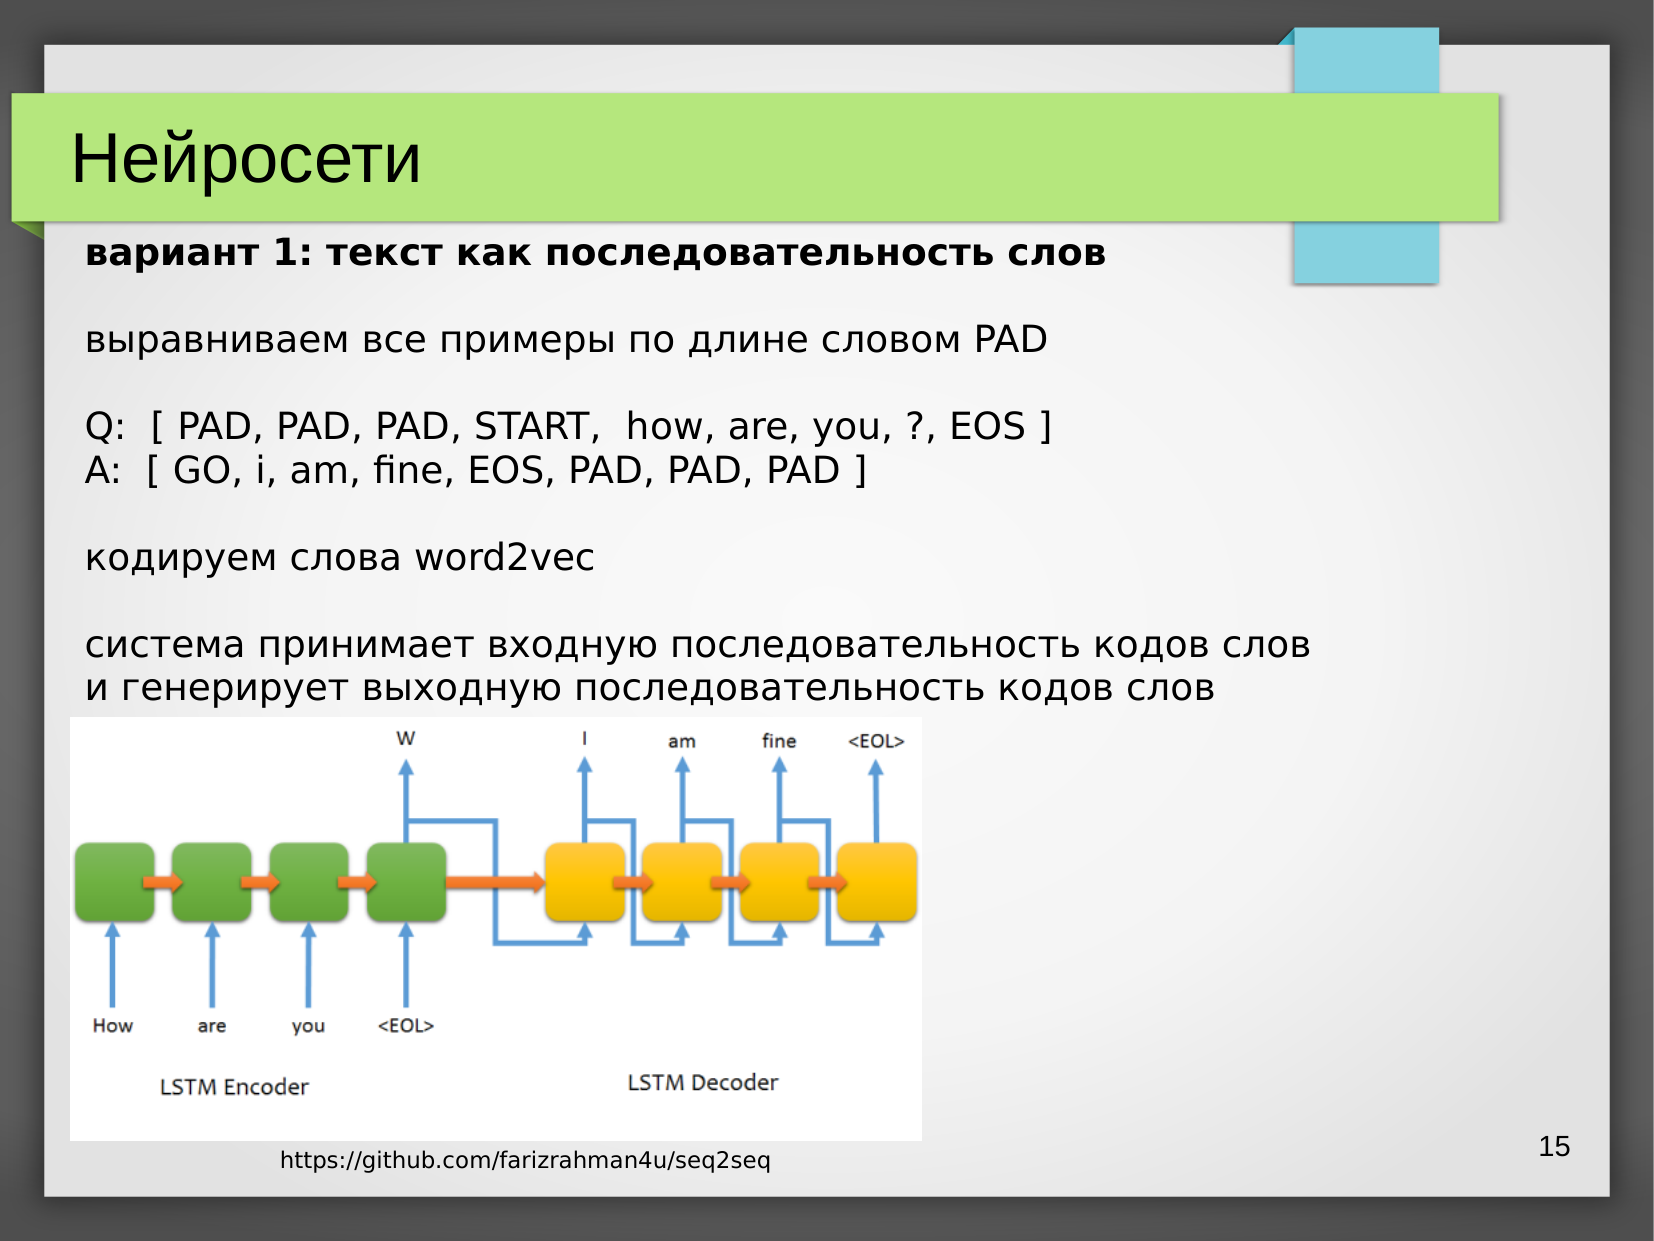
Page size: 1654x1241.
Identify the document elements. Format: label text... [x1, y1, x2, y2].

text_box вариант 1: текст как последовательность слов выравниваем все примеры по длине словом PAD Q: [ PAD, PAD, PAD, START, how, are, you, ?, EOS ] A: [ GO, i, am, fine, EOS, PAD, PAD, PAD ] кодируем слова word2vec система принимает входную последовательность кодов слов и генерирует выходную последовательность кодов слов [69, 223, 1381, 718]
picture [0, 0, 1654, 1241]
text_box https://github.com/farizrahman4u/seq2seq [265, 1140, 851, 1182]
title Нейросети [70, 118, 1205, 199]
